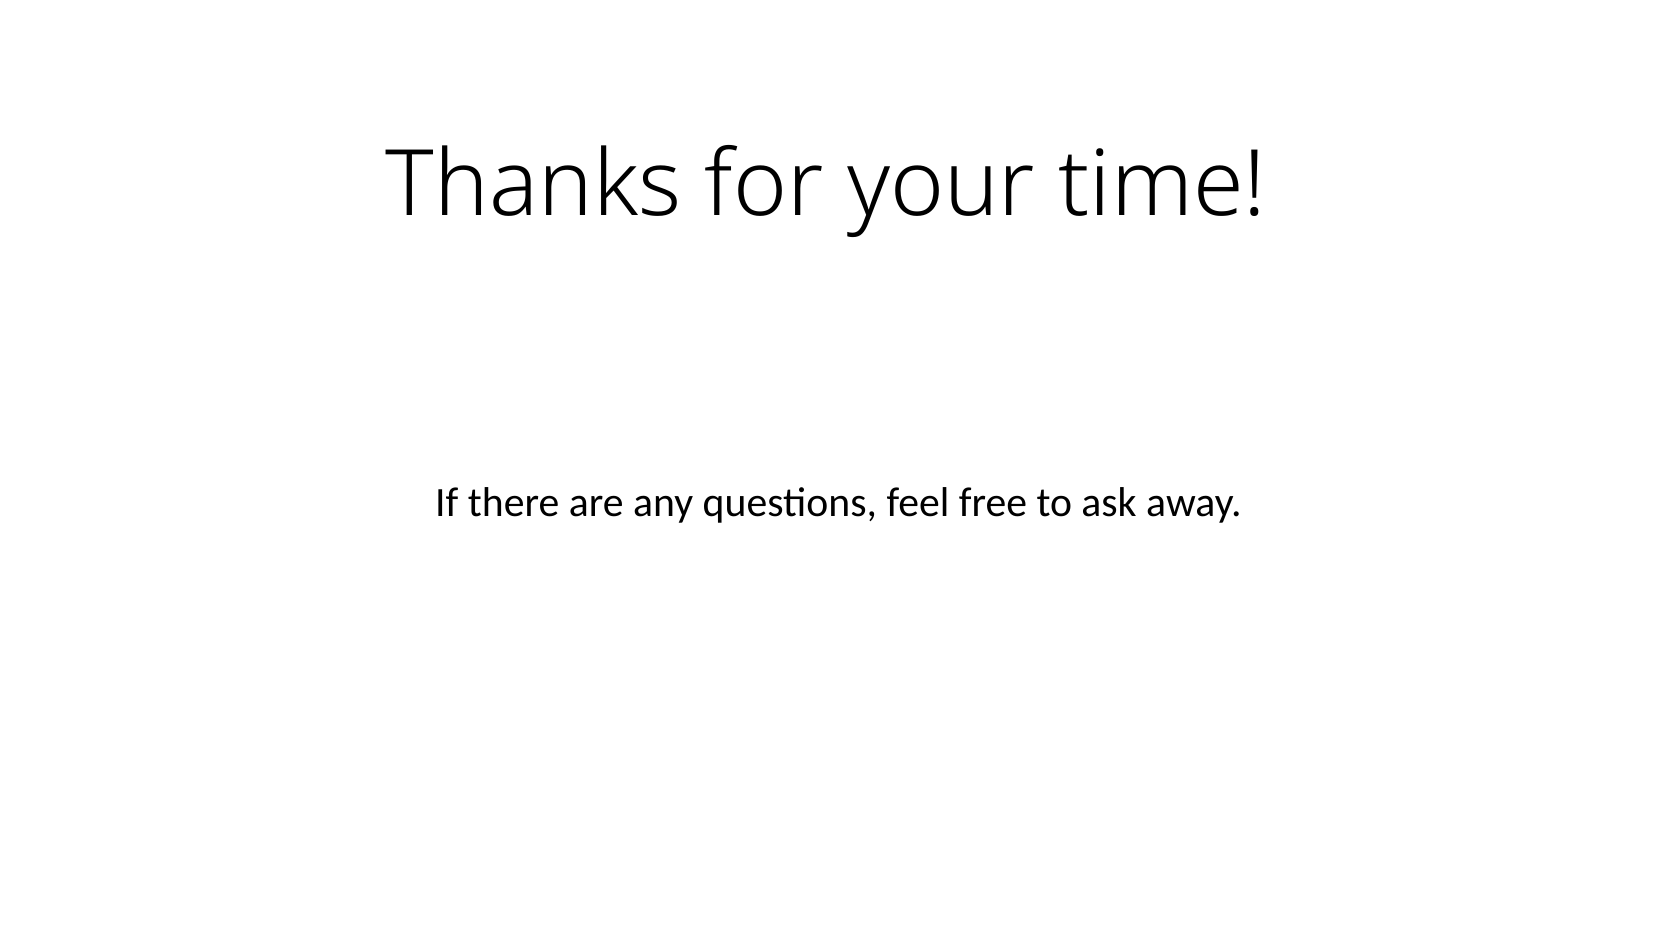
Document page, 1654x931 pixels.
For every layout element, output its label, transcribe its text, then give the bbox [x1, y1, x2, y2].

list If there are any questions, feel free to ask away. [59, 236, 1548, 776]
title Thanks for your time! [82, 102, 1571, 258]
